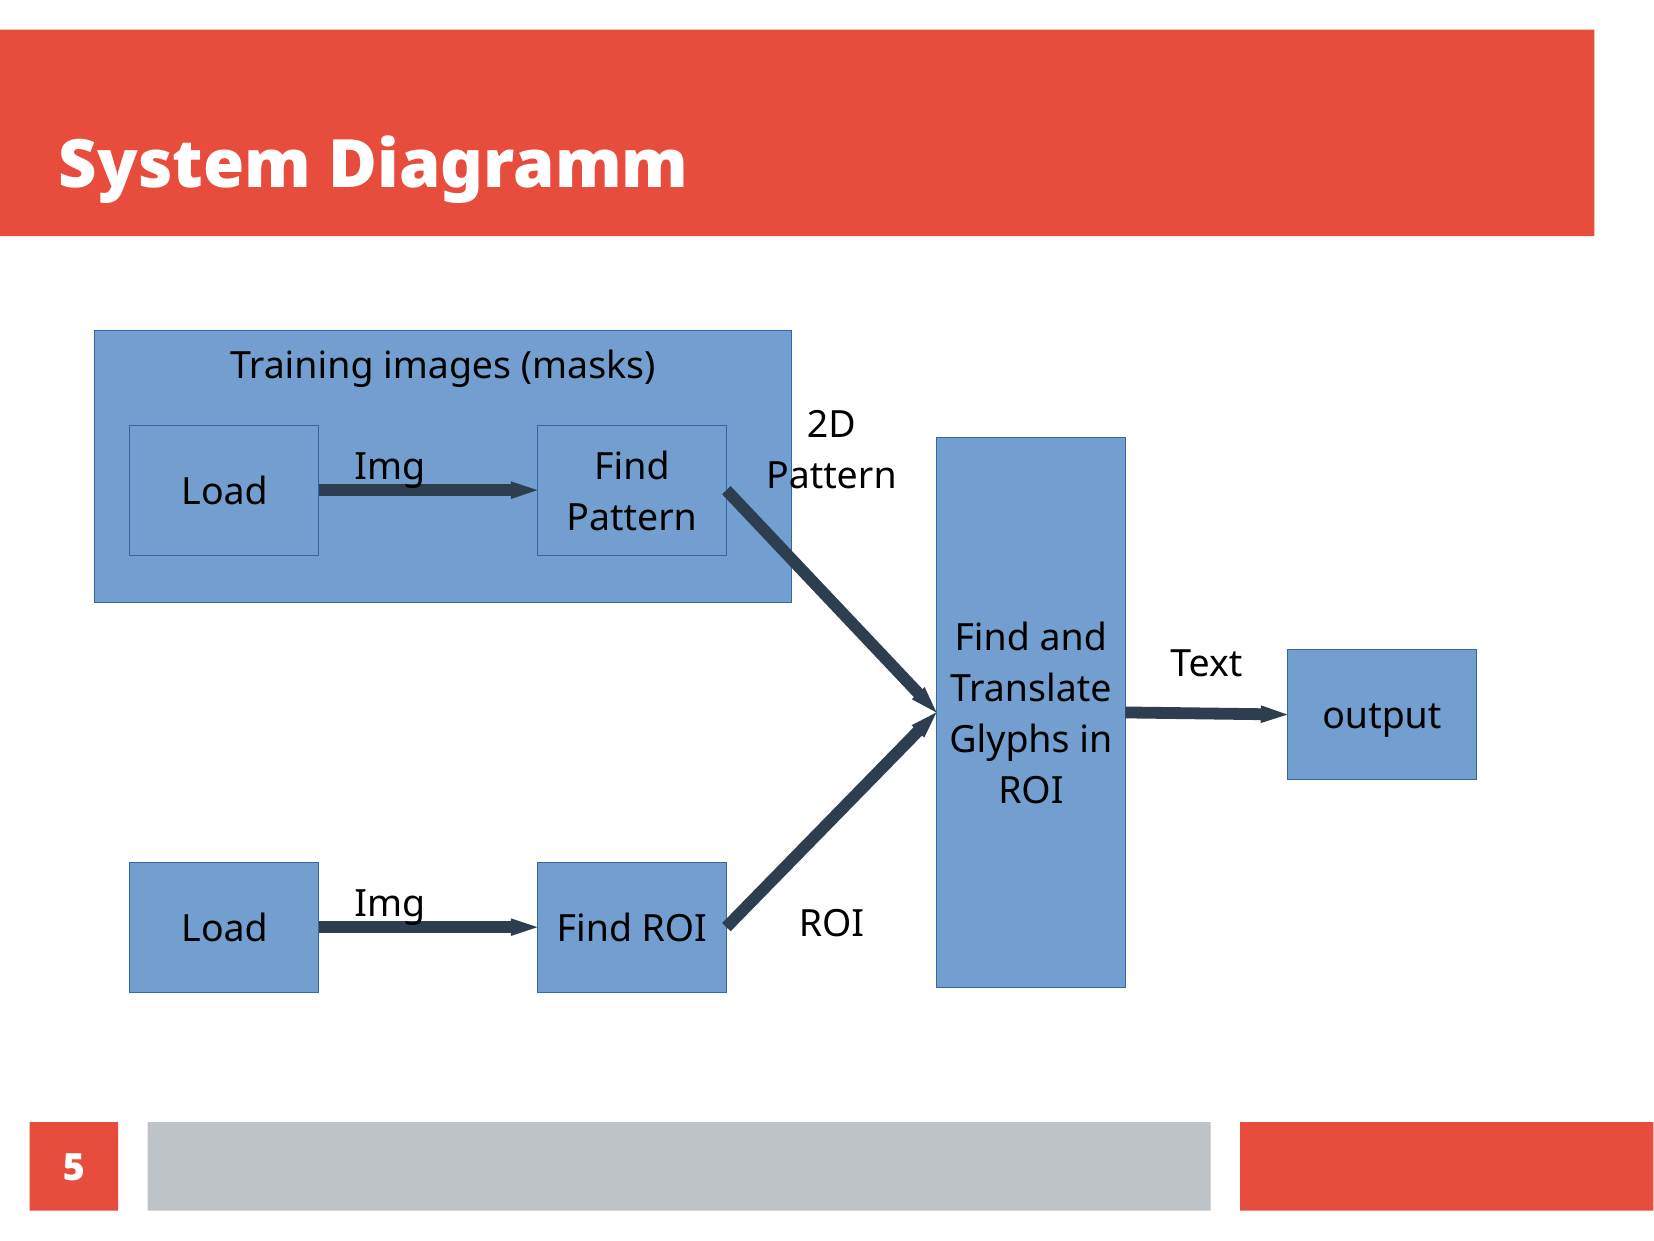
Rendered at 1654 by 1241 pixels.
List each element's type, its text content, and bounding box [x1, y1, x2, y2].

text_box Training images (masks) [94, 330, 792, 603]
text_box Load [129, 862, 319, 993]
text_box Find ROI [537, 862, 727, 993]
text_box Find Pattern [537, 425, 727, 556]
text_box output [1287, 649, 1477, 780]
text_box Find and Translate Glyphs in ROI [936, 437, 1126, 988]
title System Diagramm [59, 59, 1595, 207]
text_box Load [129, 425, 319, 556]
